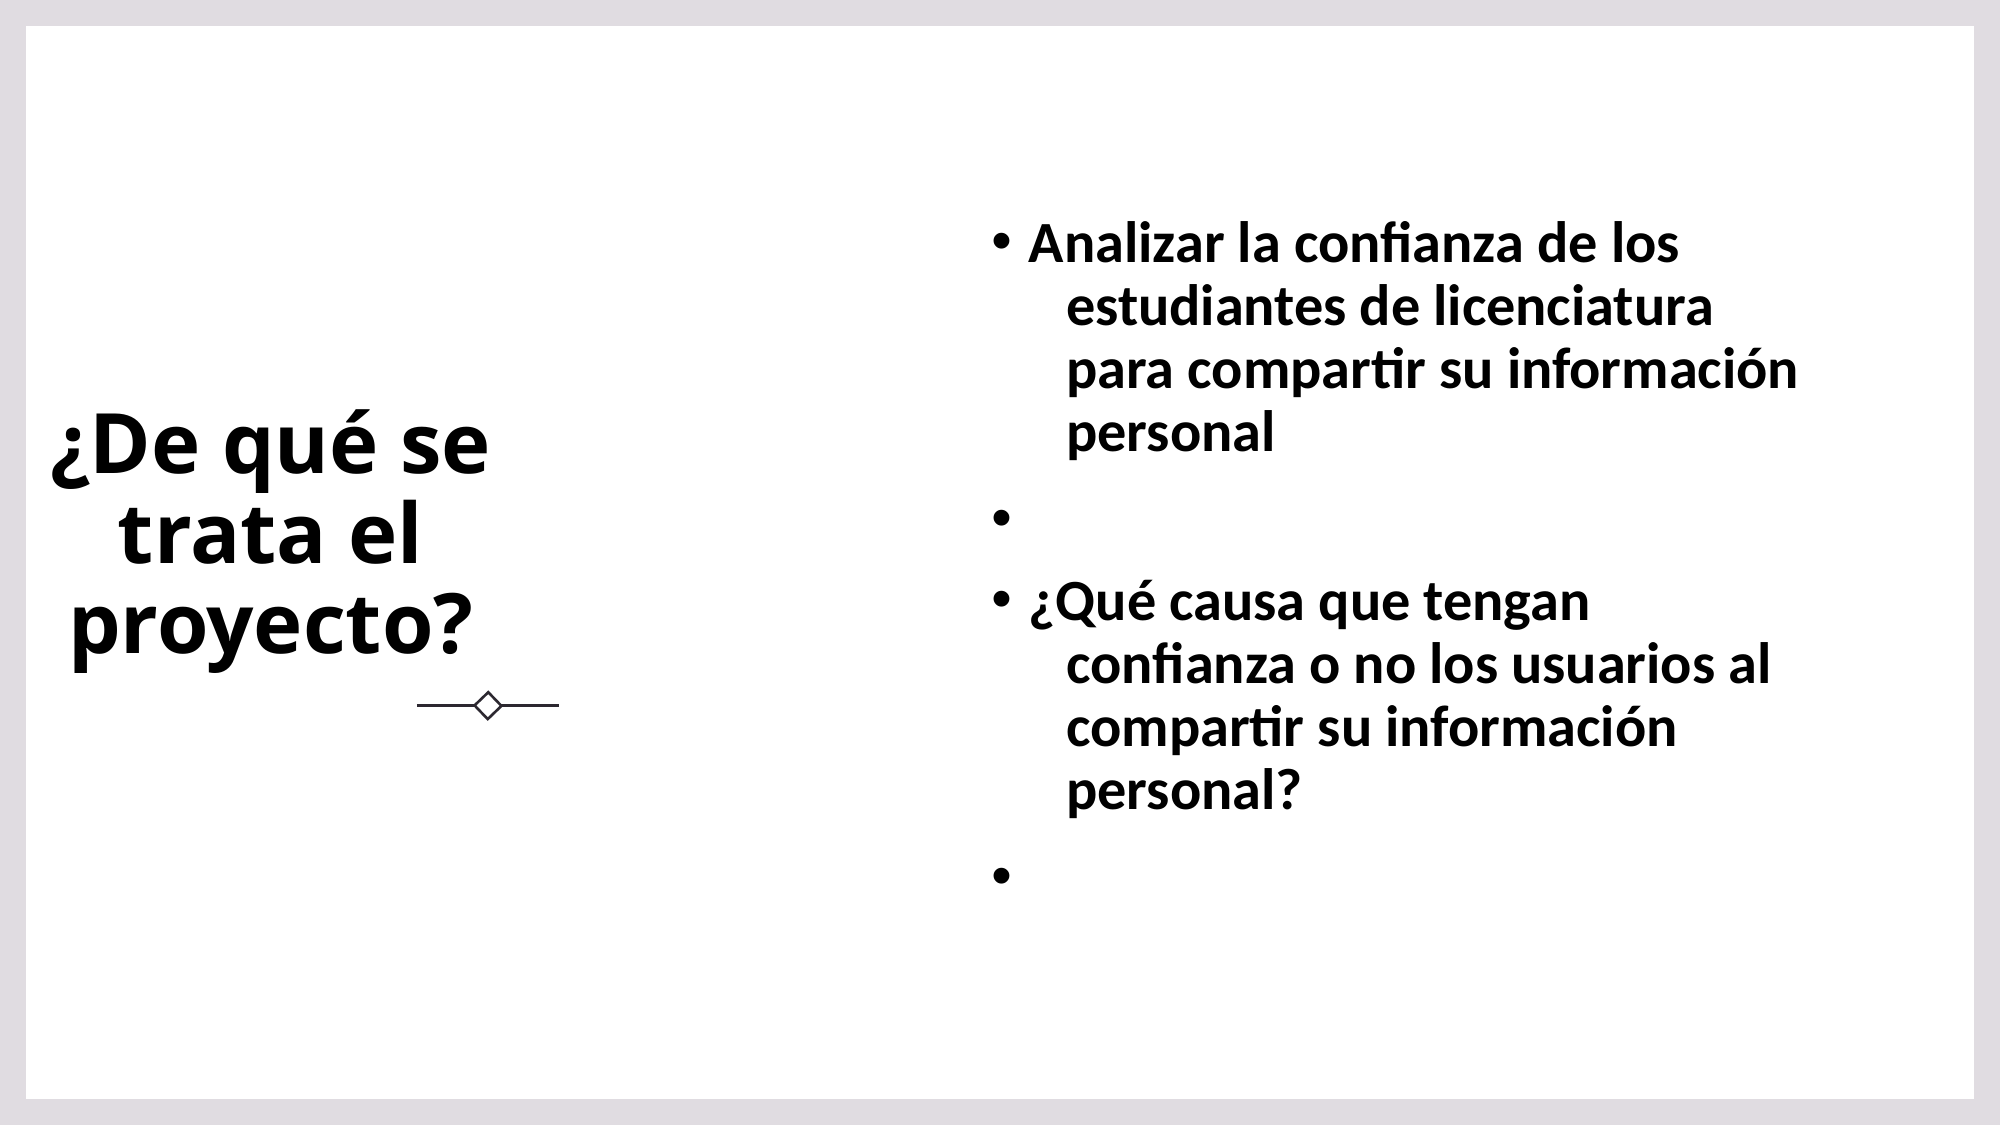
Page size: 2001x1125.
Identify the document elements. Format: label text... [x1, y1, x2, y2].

title ¿De qué se trata el proyecto? [0, 241, 542, 680]
list Analizar la confianza de los estudiantes de licenciatura para compartir su información personal ¿Qué causa que tengan confianza o no los usuarios al compartir su información personal? [976, 174, 1825, 946]
text_box [0, 0, 2000, 1125]
